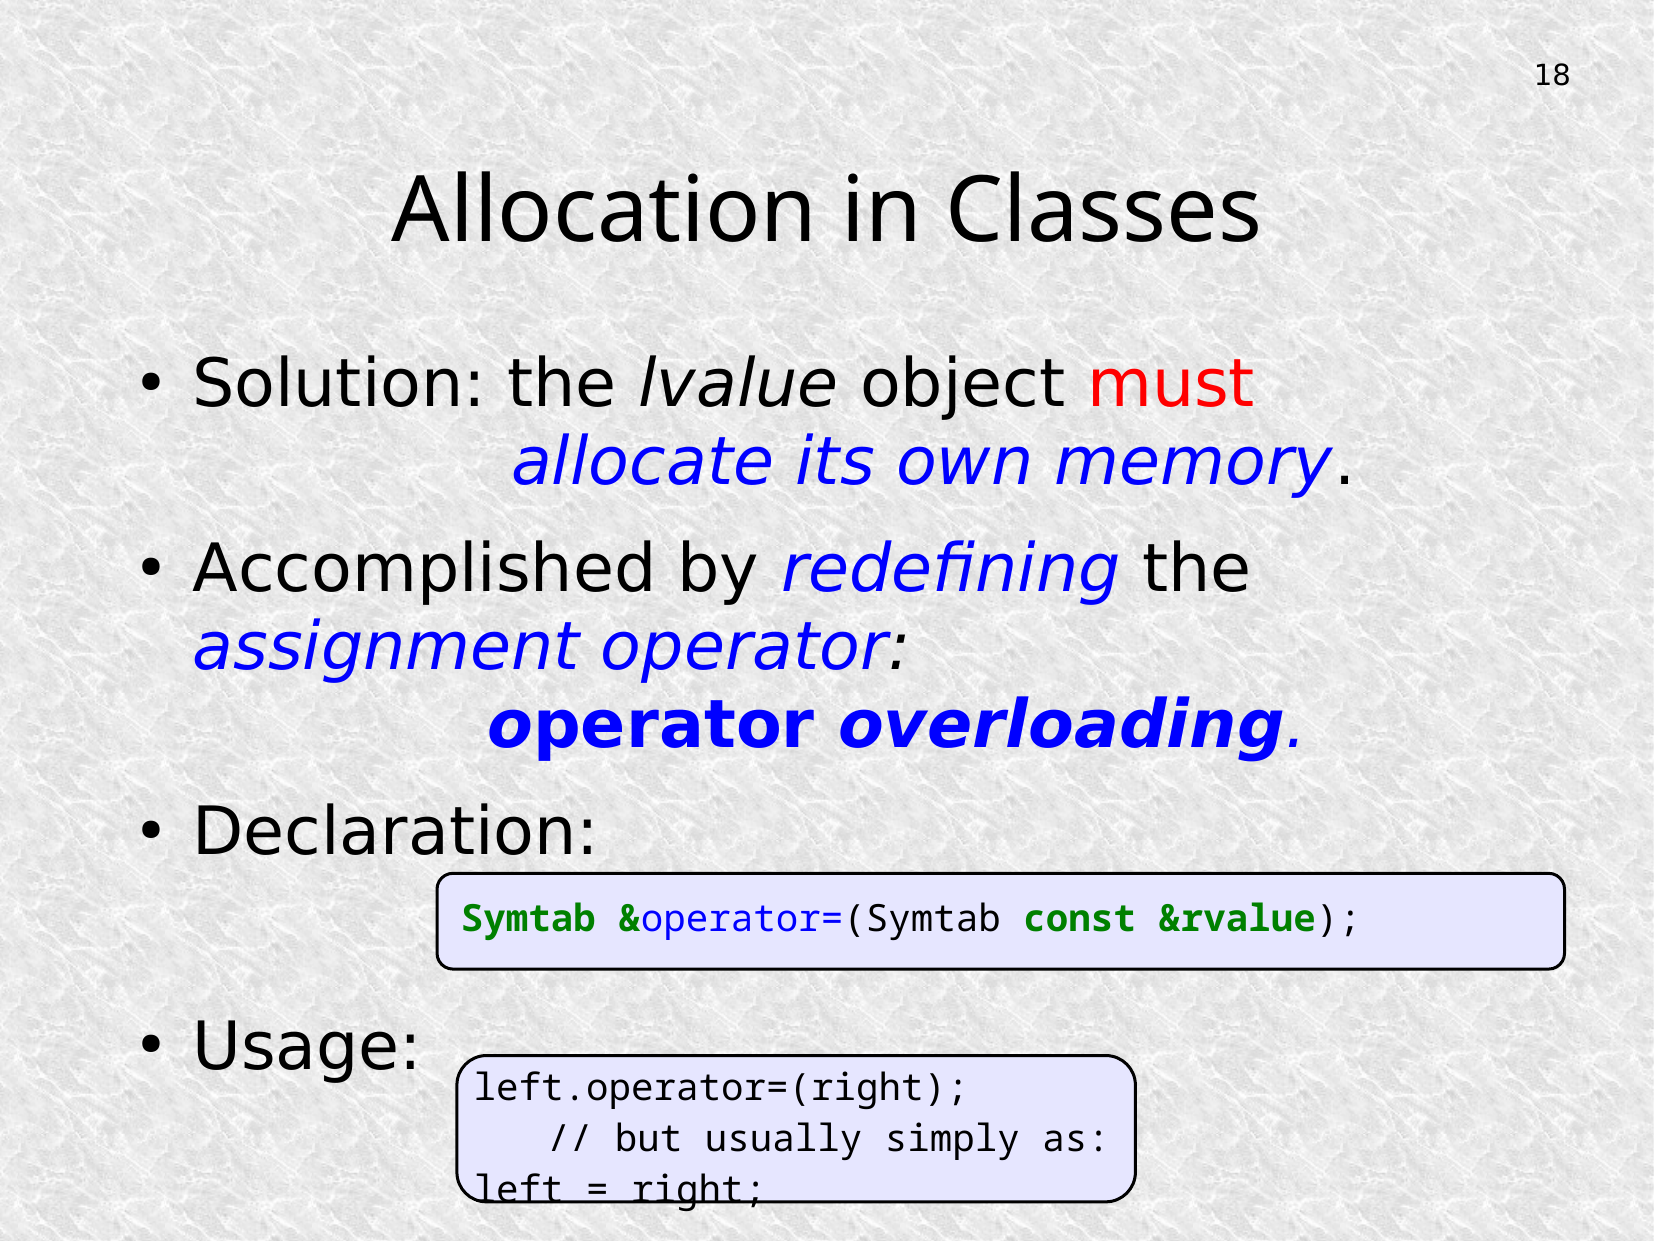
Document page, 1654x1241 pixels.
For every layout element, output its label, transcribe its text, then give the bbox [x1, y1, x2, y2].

text_box [682, 1196, 692, 1200]
text_box [552, 1196, 639, 1202]
text_box [456, 1156, 483, 1200]
text_box [487, 1196, 504, 1202]
picture [0, 0, 1654, 1241]
list Solution: the lvalue object must allocate its own memory. Accomplished by redefining the assignment operator: operator overloading. Declaration: Usage: [121, 344, 1587, 1156]
text_box [667, 1196, 682, 1202]
text_box [732, 1196, 1124, 1202]
text_box [643, 1196, 663, 1202]
title Allocation in Classes [121, 102, 1534, 311]
text_box [503, 1196, 527, 1202]
text_box [530, 1196, 551, 1202]
text_box [704, 1196, 714, 1202]
text_box left.operator=(right); // but usually simply as: left = right; [473, 1060, 1313, 1196]
text_box [718, 1196, 731, 1202]
